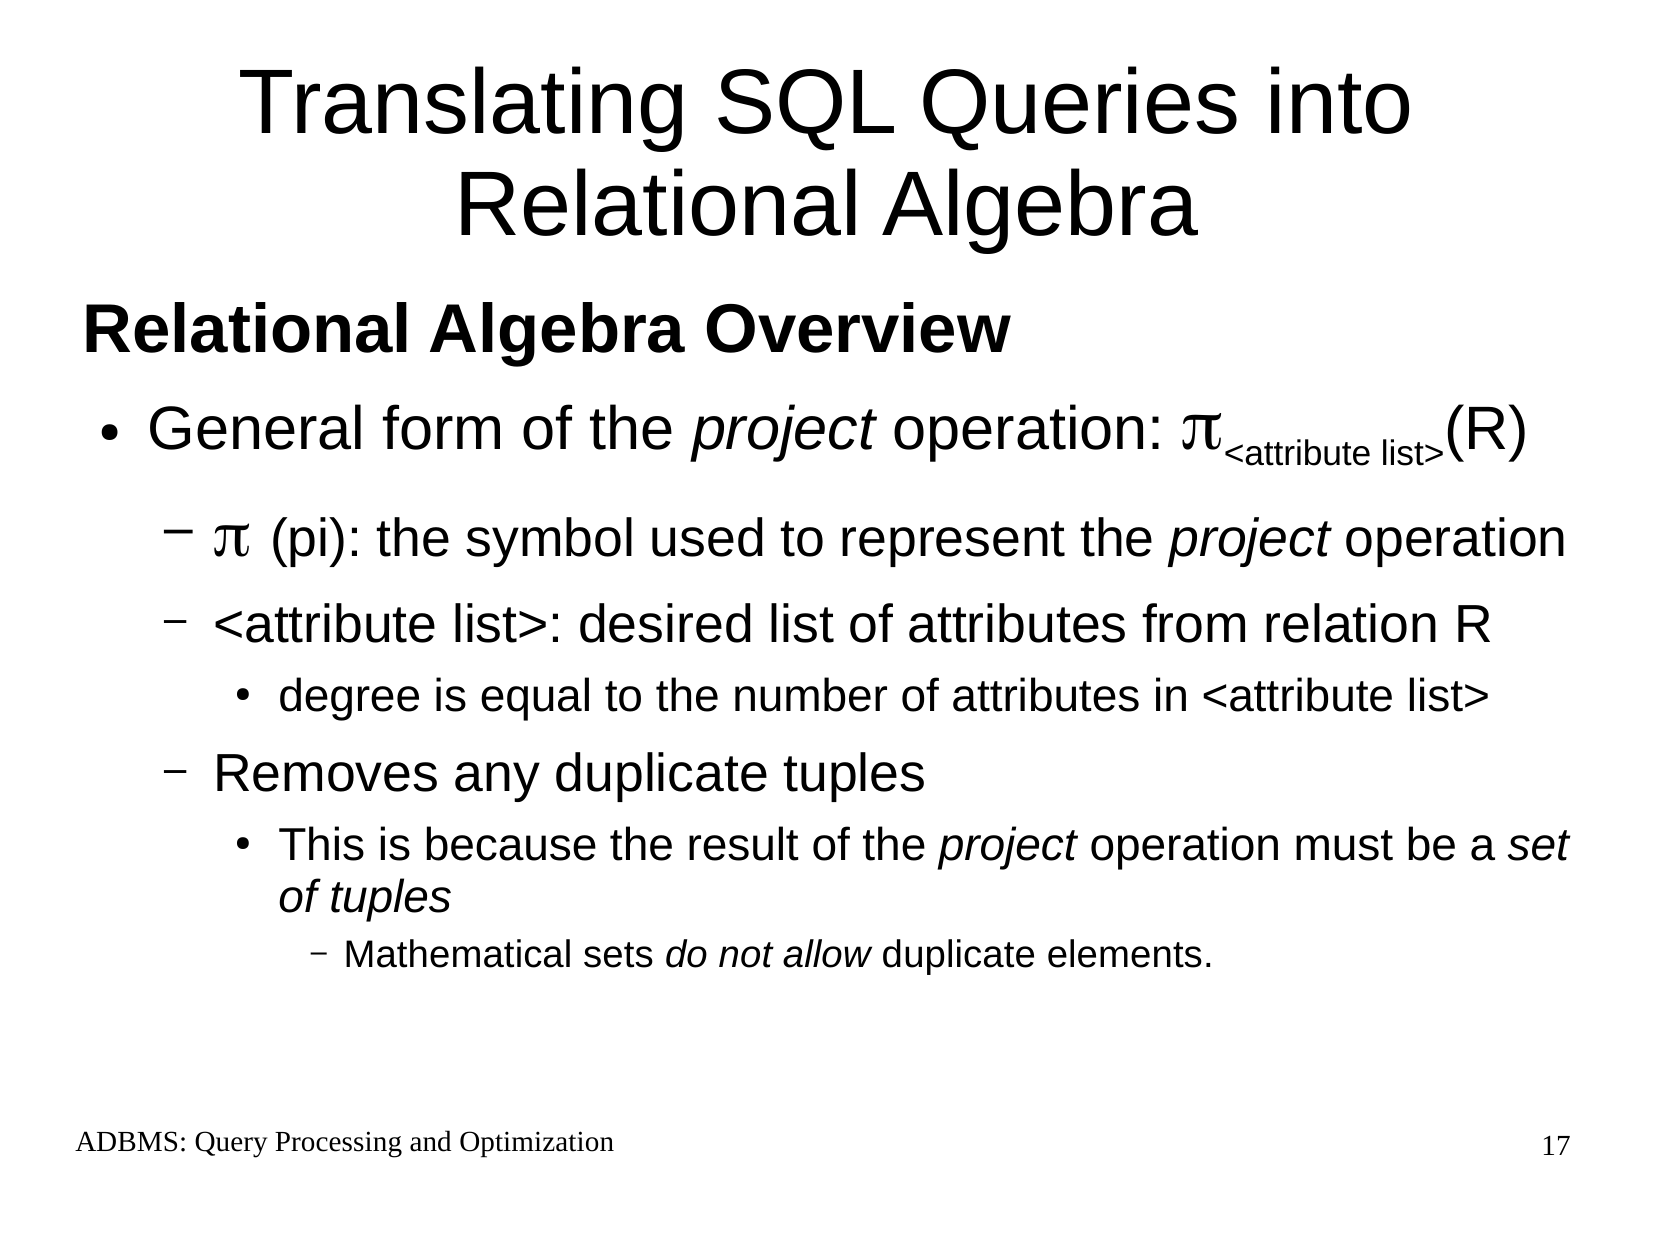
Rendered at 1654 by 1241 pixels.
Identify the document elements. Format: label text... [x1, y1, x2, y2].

title Translating SQL Queries into Relational Algebra [82, 49, 1571, 257]
list Relational Algebra Overview General form of the project operation: <attribute list>(R)  (pi): the symbol used to represent the project operation <attribute list>: desired list of attributes from relation R degree is equal to the number of attributes in <attribute list> Removes any duplicate tuples This is because the result of the project operation must be a set of tuples Mathematical sets do not allow duplicate elements. [82, 290, 1591, 1156]
